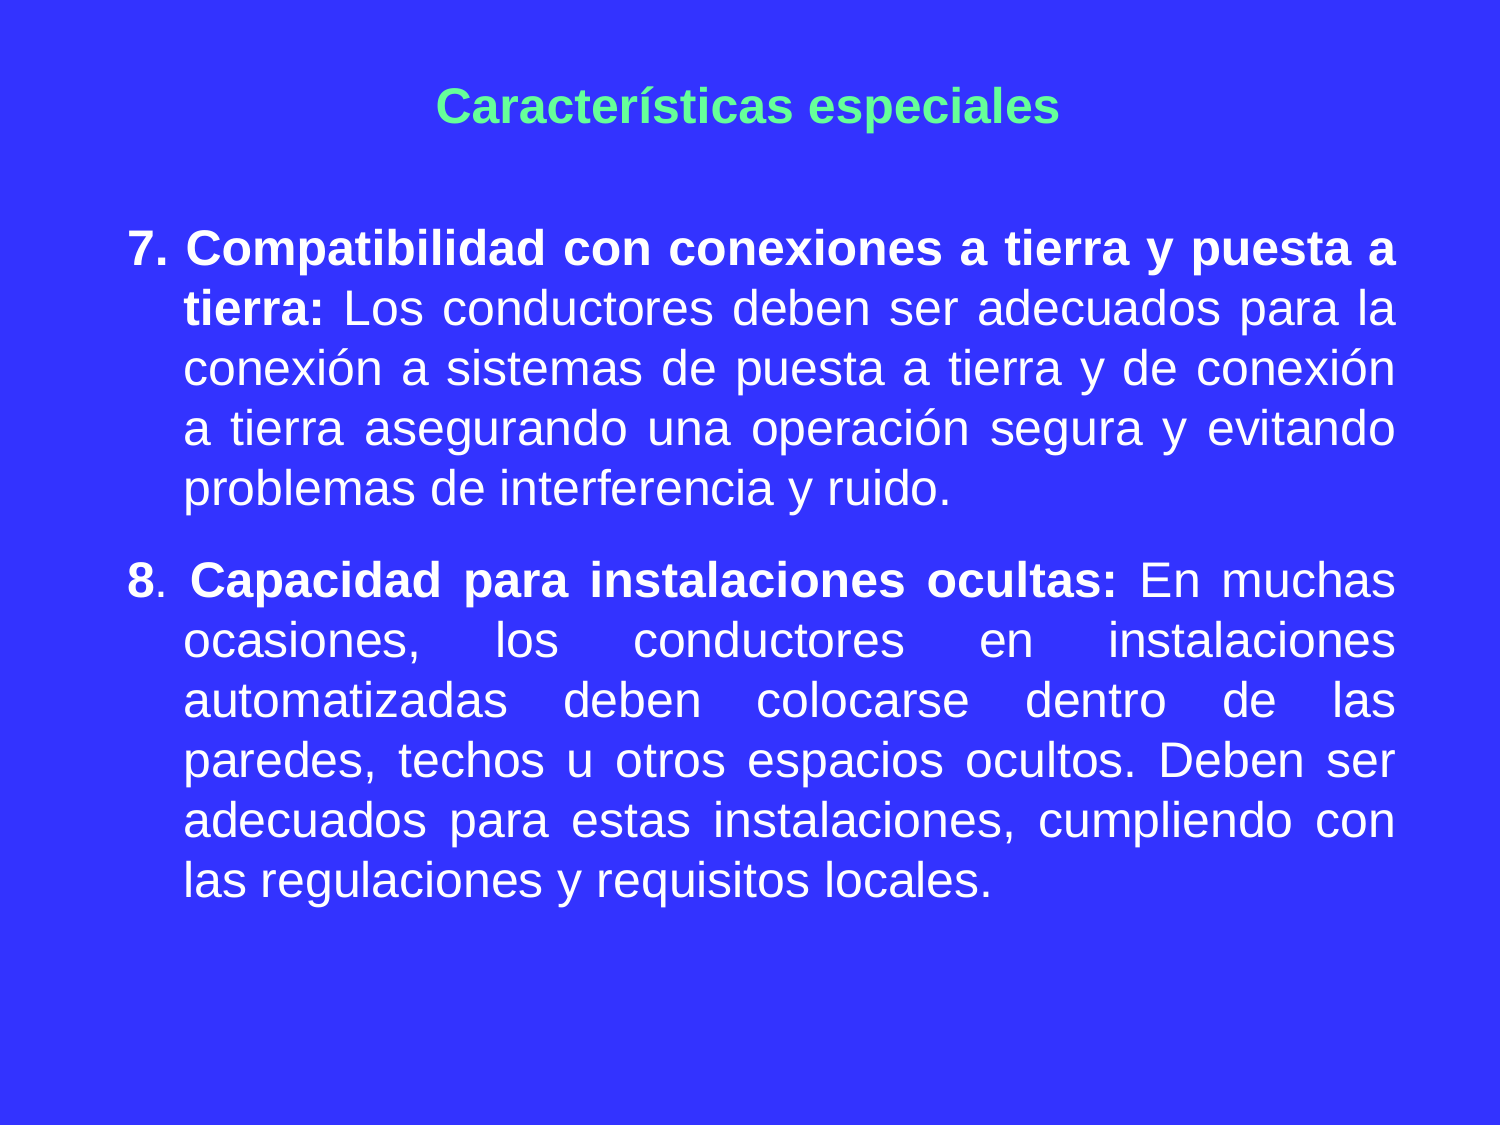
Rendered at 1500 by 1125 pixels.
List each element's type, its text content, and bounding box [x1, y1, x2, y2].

text_box 7. Compatibilidad con conexiones a tierra y puesta a tierra: Los conductores deben ser adecuados para la conexión a sistemas de puesta a tierra y de conexión a tierra asegurando una operación segura y evitando problemas de interferencia y ruido. 8. Capacidad para instalaciones ocultas: En muchas ocasiones, los conductores en instalaciones automatizadas deben colocarse dentro de las paredes, techos u otros espacios ocultos. Deben ser adecuados para estas instalaciones, cumpliendo con las regulaciones y requisitos locales. [112, 208, 1412, 915]
text_box Características especiales [348, 66, 1140, 142]
